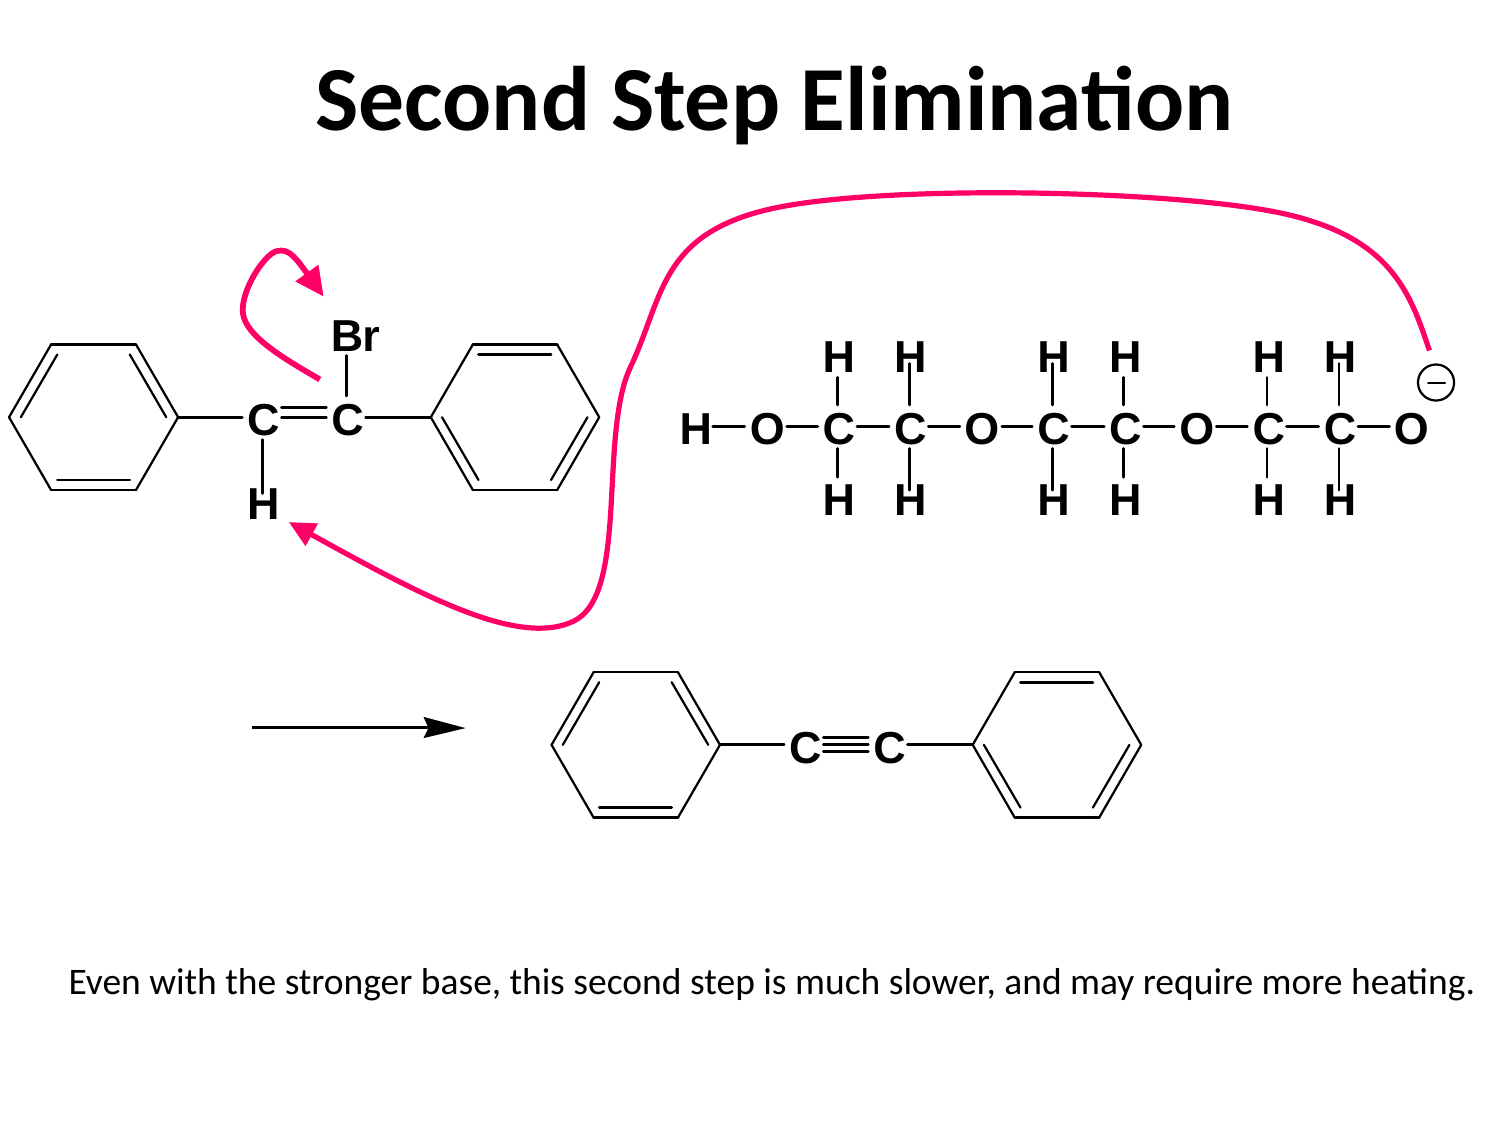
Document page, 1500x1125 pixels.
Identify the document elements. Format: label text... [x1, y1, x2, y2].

chart [0, 312, 1466, 829]
picture [0, 312, 1465, 828]
text_box Even with the stronger base, this second step is much slower, and may require more heating. [53, 949, 1492, 1010]
title Second Step Elimination [99, 0, 1450, 188]
